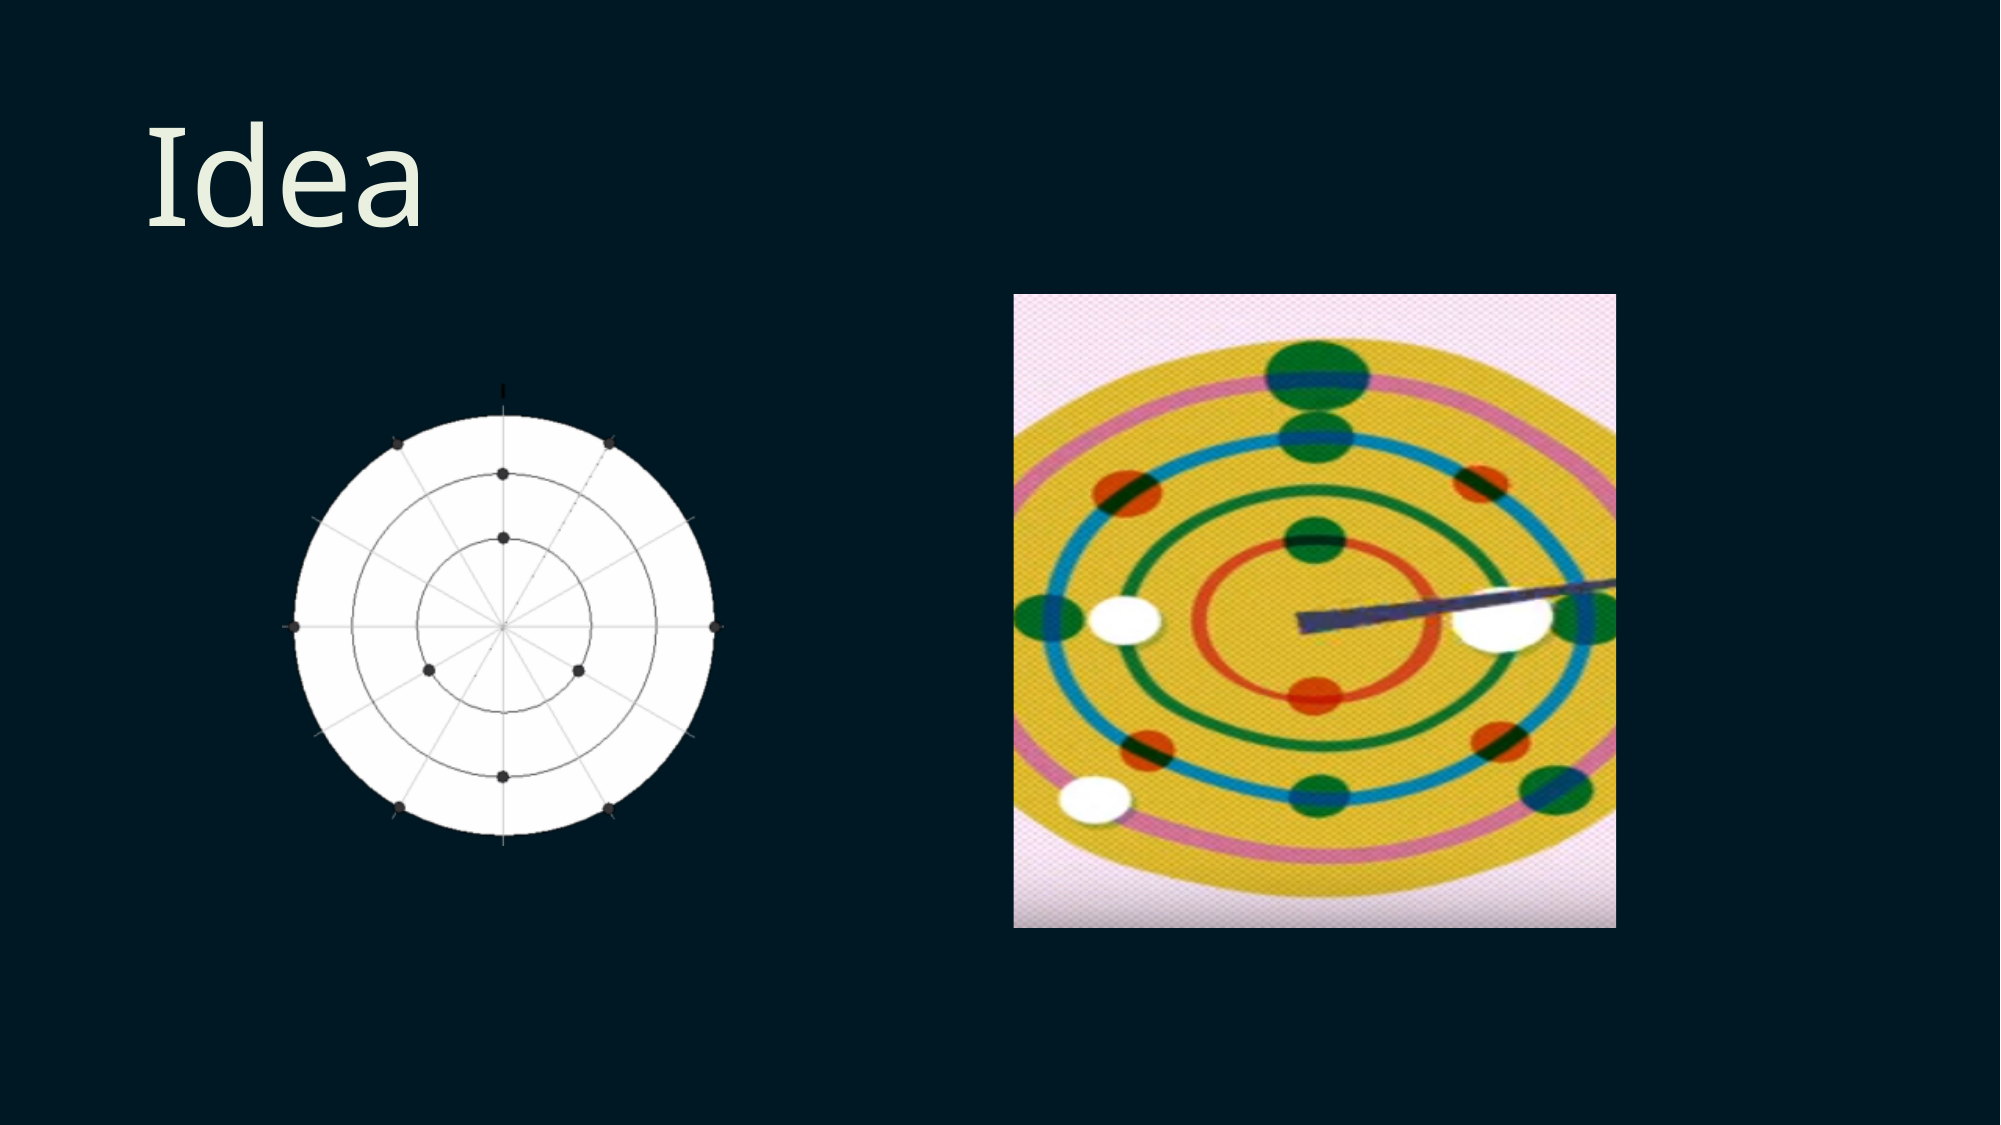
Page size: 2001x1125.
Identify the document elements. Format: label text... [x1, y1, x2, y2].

text_box Idea [91, 106, 1606, 377]
picture [1013, 294, 1617, 928]
picture [282, 376, 724, 846]
